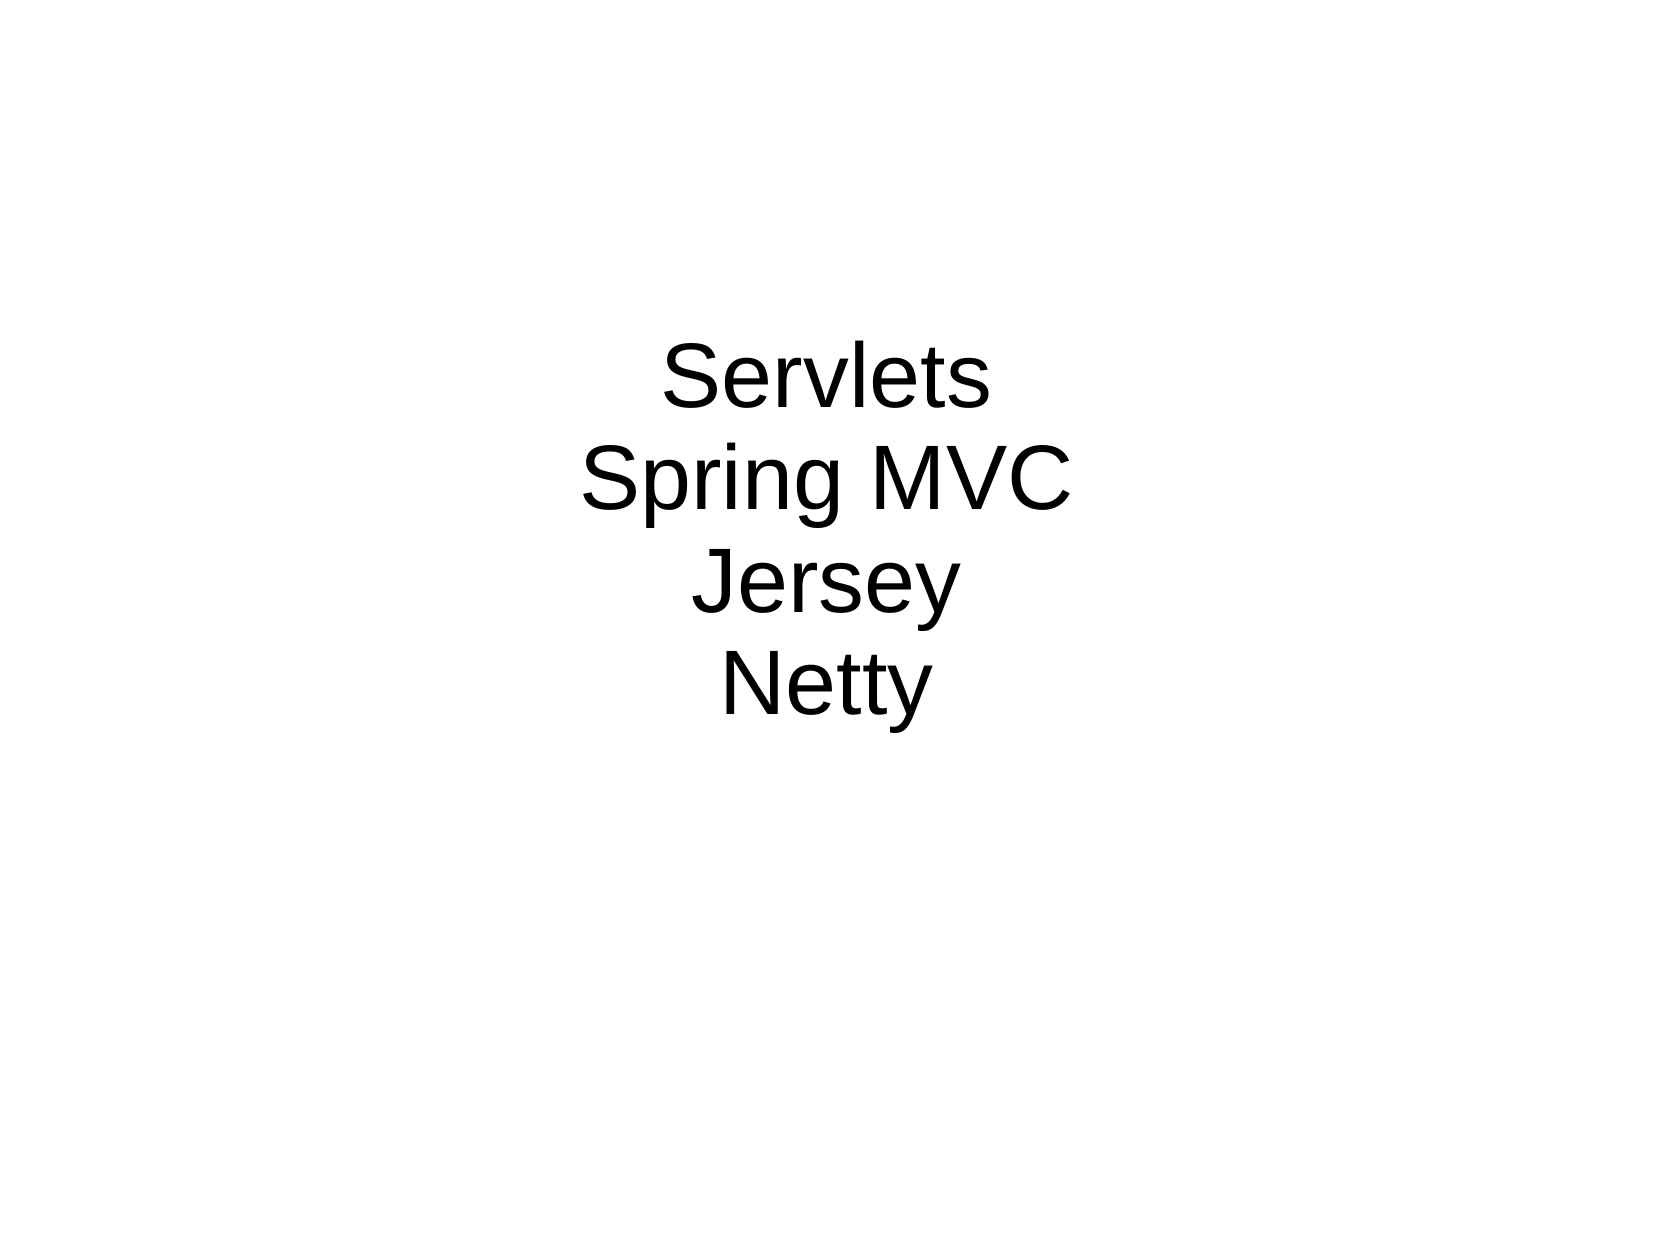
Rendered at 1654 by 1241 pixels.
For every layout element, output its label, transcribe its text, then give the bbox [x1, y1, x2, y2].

subtitle Servlets Spring MVC Jersey Netty [82, 49, 1571, 1010]
